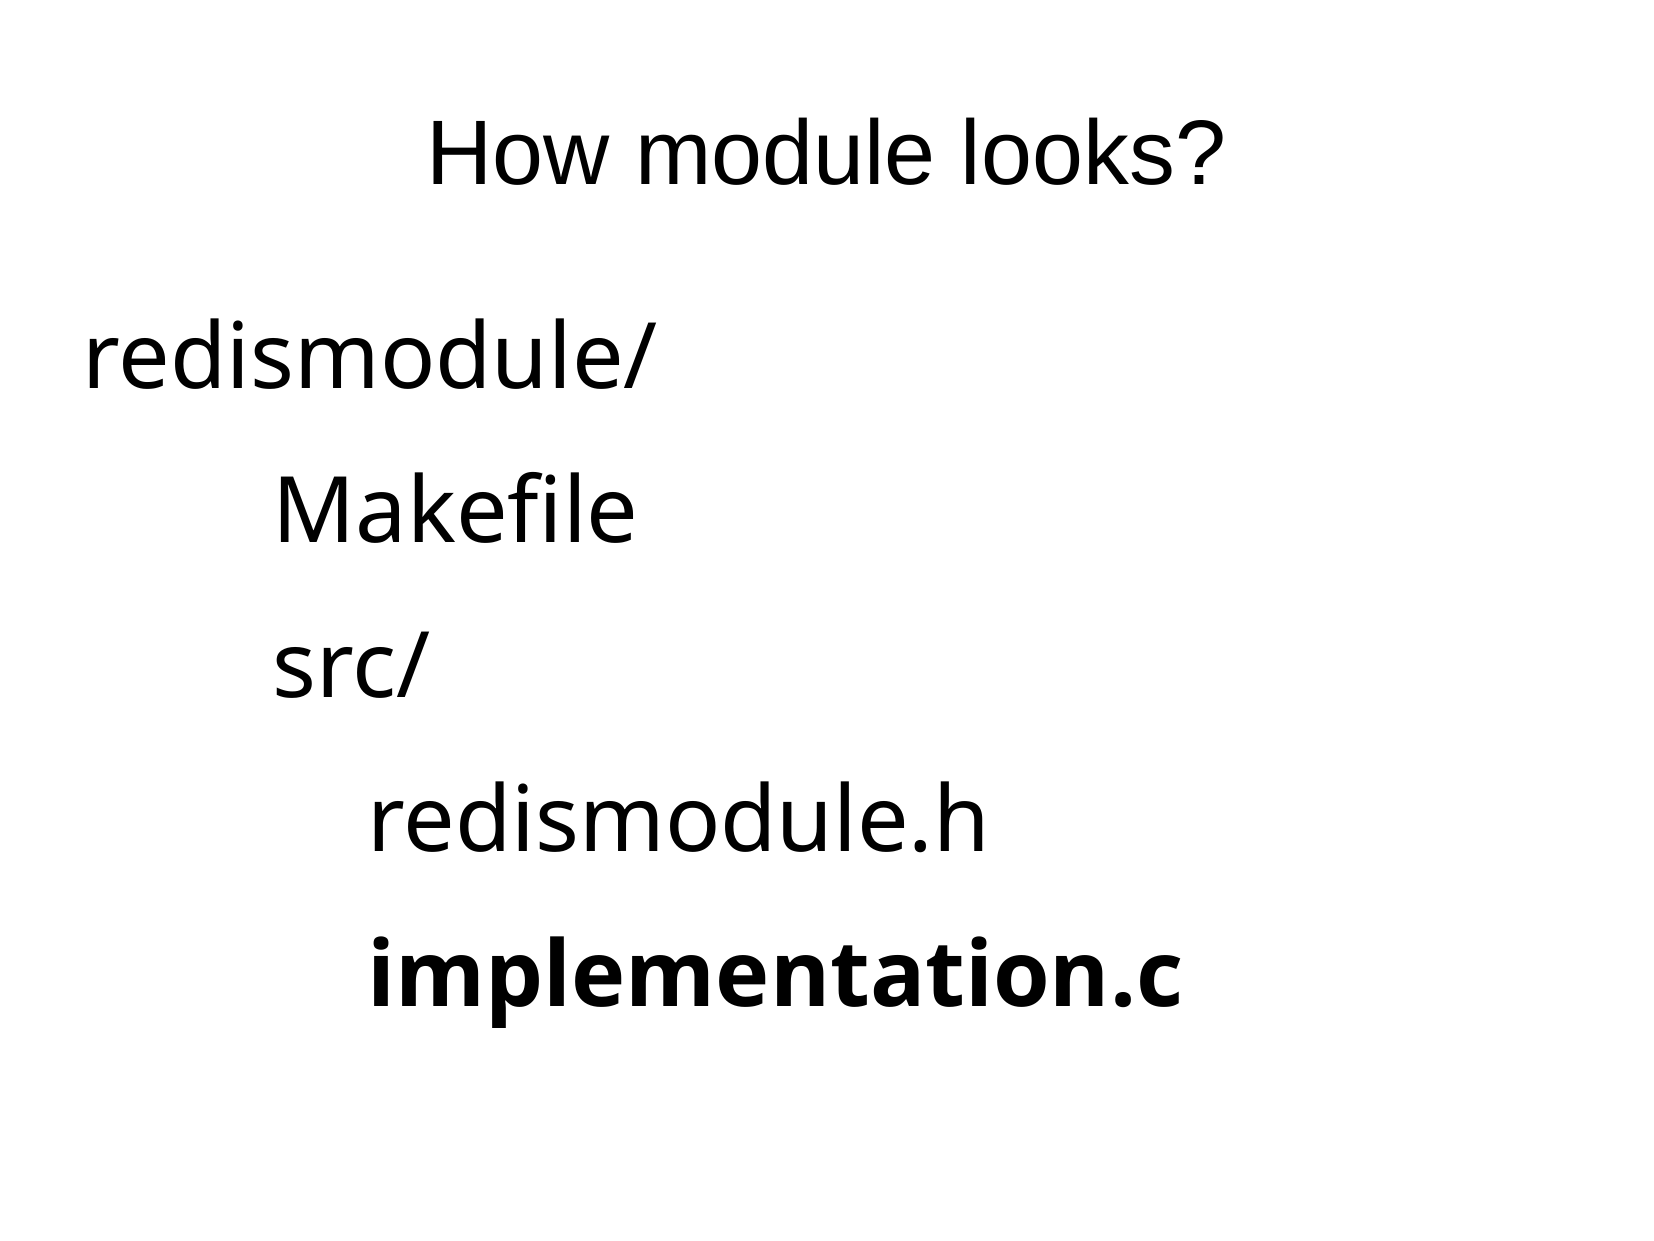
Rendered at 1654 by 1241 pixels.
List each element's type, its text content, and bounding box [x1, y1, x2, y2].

list redismodule/ Makefile src/ redismodule.h implementation.c [82, 290, 1571, 1152]
title How module looks? [82, 49, 1571, 257]
